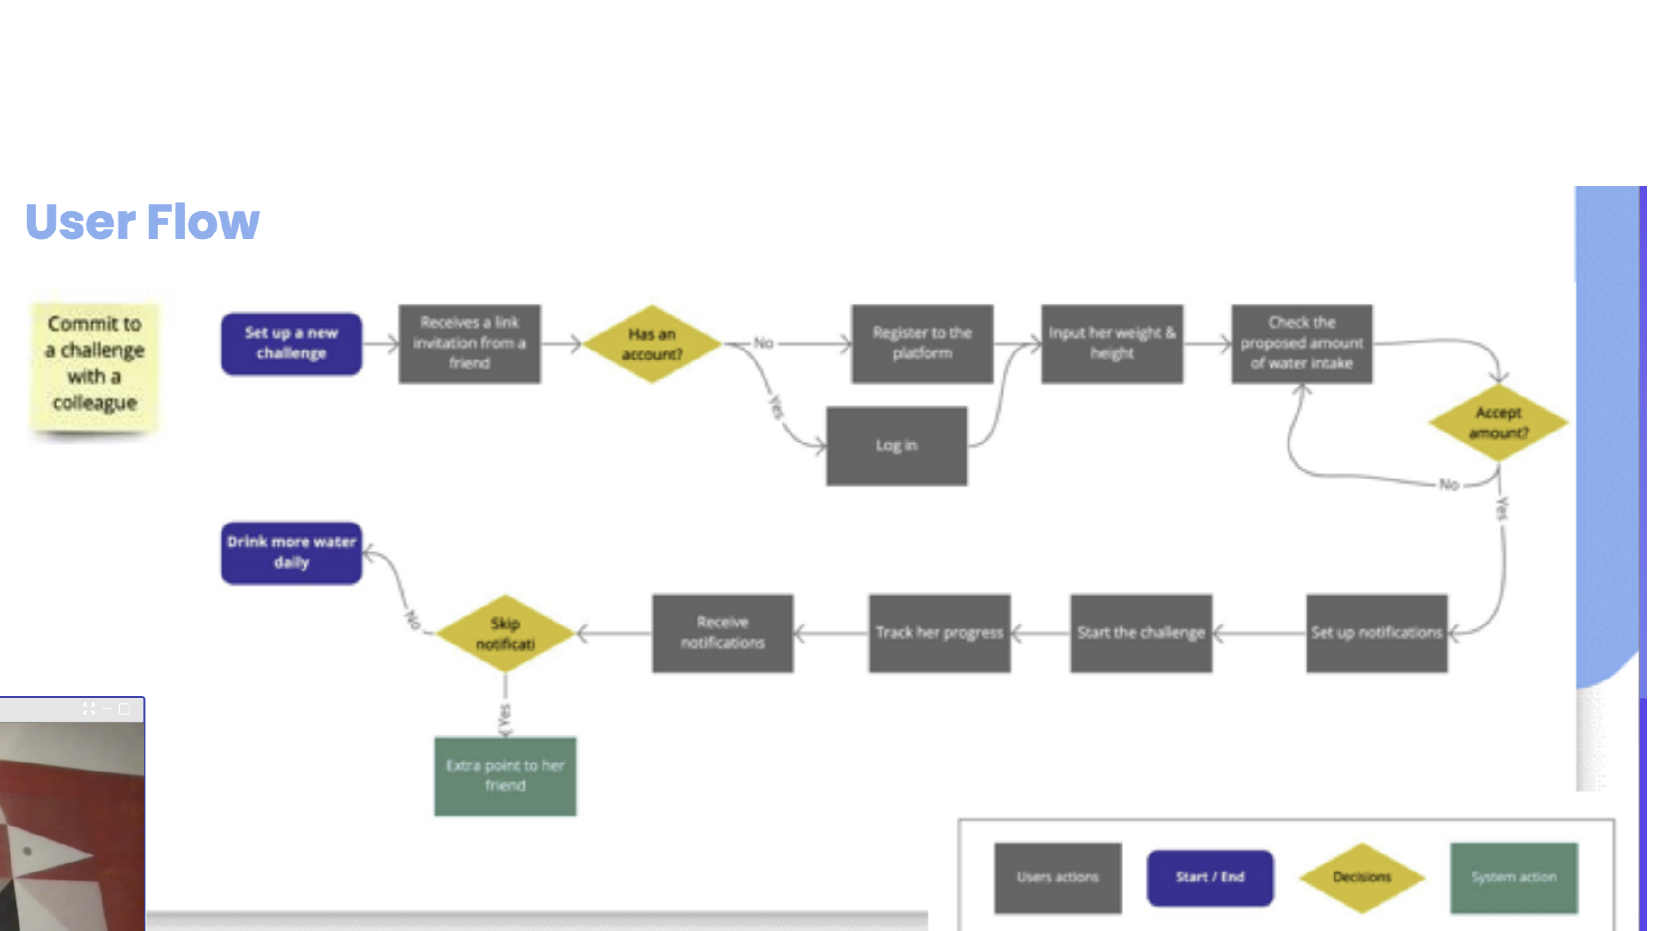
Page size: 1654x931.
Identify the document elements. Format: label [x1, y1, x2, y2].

picture [0, 186, 1647, 931]
